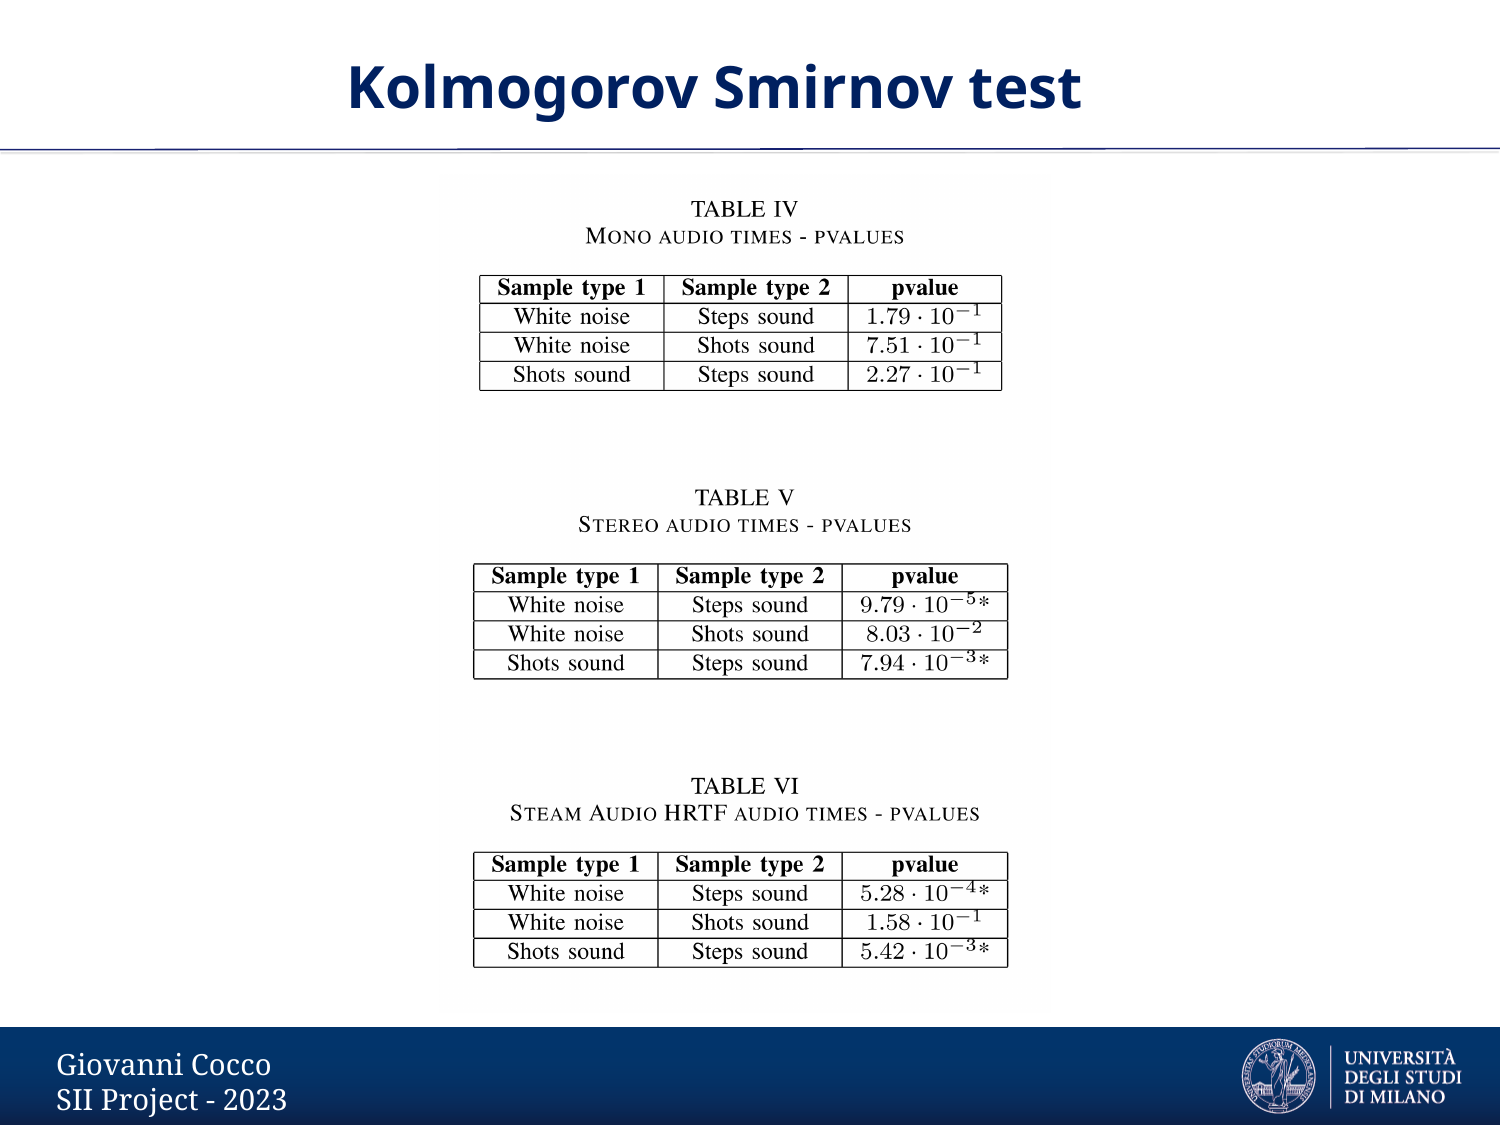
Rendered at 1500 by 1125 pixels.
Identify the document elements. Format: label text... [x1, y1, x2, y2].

picture [439, 174, 1051, 1013]
picture [0, 1027, 1500, 1125]
text_box Kolmogorov Smirnov test [29, 43, 1400, 128]
